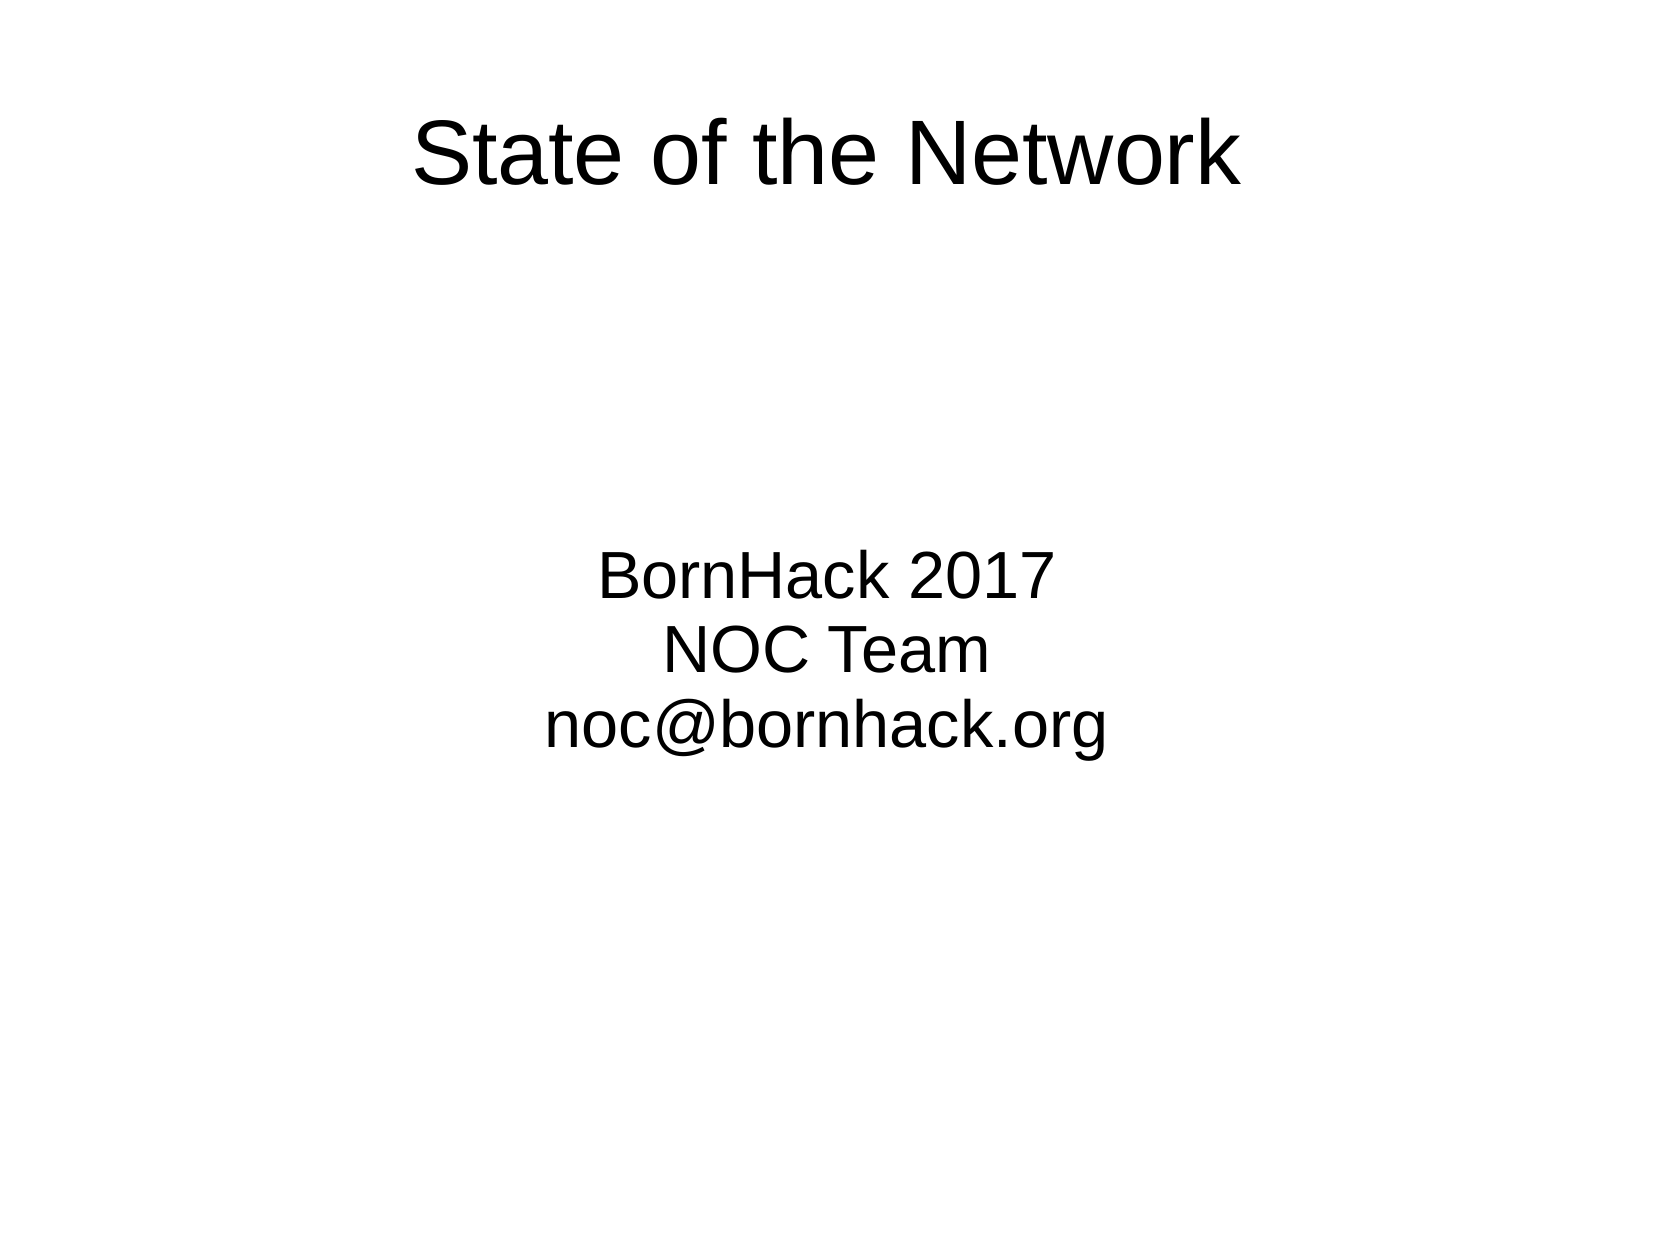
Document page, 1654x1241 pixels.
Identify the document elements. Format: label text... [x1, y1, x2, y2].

subtitle BornHack 2017 NOC Team noc@bornhack.org [82, 290, 1571, 1010]
title State of the Network [82, 49, 1571, 257]
